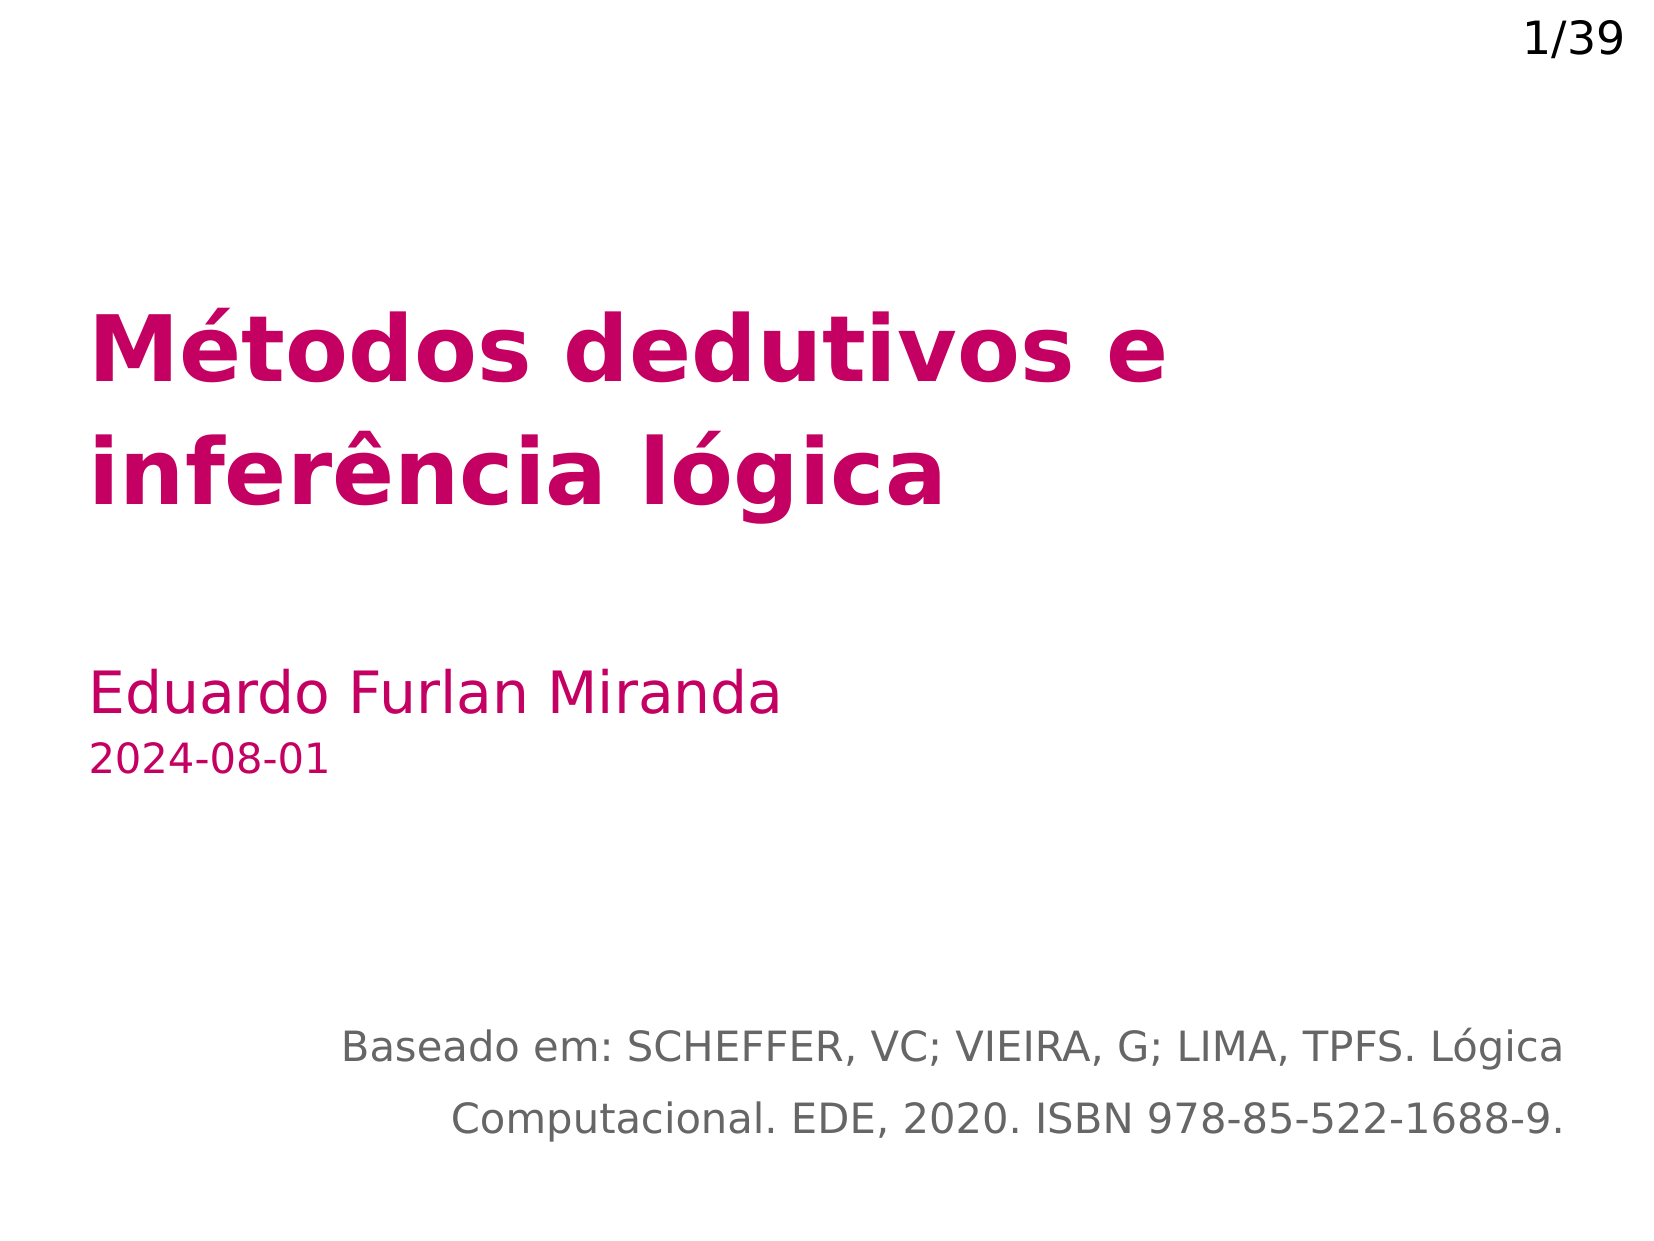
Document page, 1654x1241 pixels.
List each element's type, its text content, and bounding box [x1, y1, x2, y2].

list Baseado em: SCHEFFER, VC; VIEIRA, G; LIMA, TPFS. Lógica Computacional. EDE, 2020. ISBN 978-85-522-1688-9. [265, 998, 1565, 1211]
title Métodos dedutivos e inferência lógica Eduardo Furlan Miranda 2024-08-01 [88, 29, 1565, 1034]
